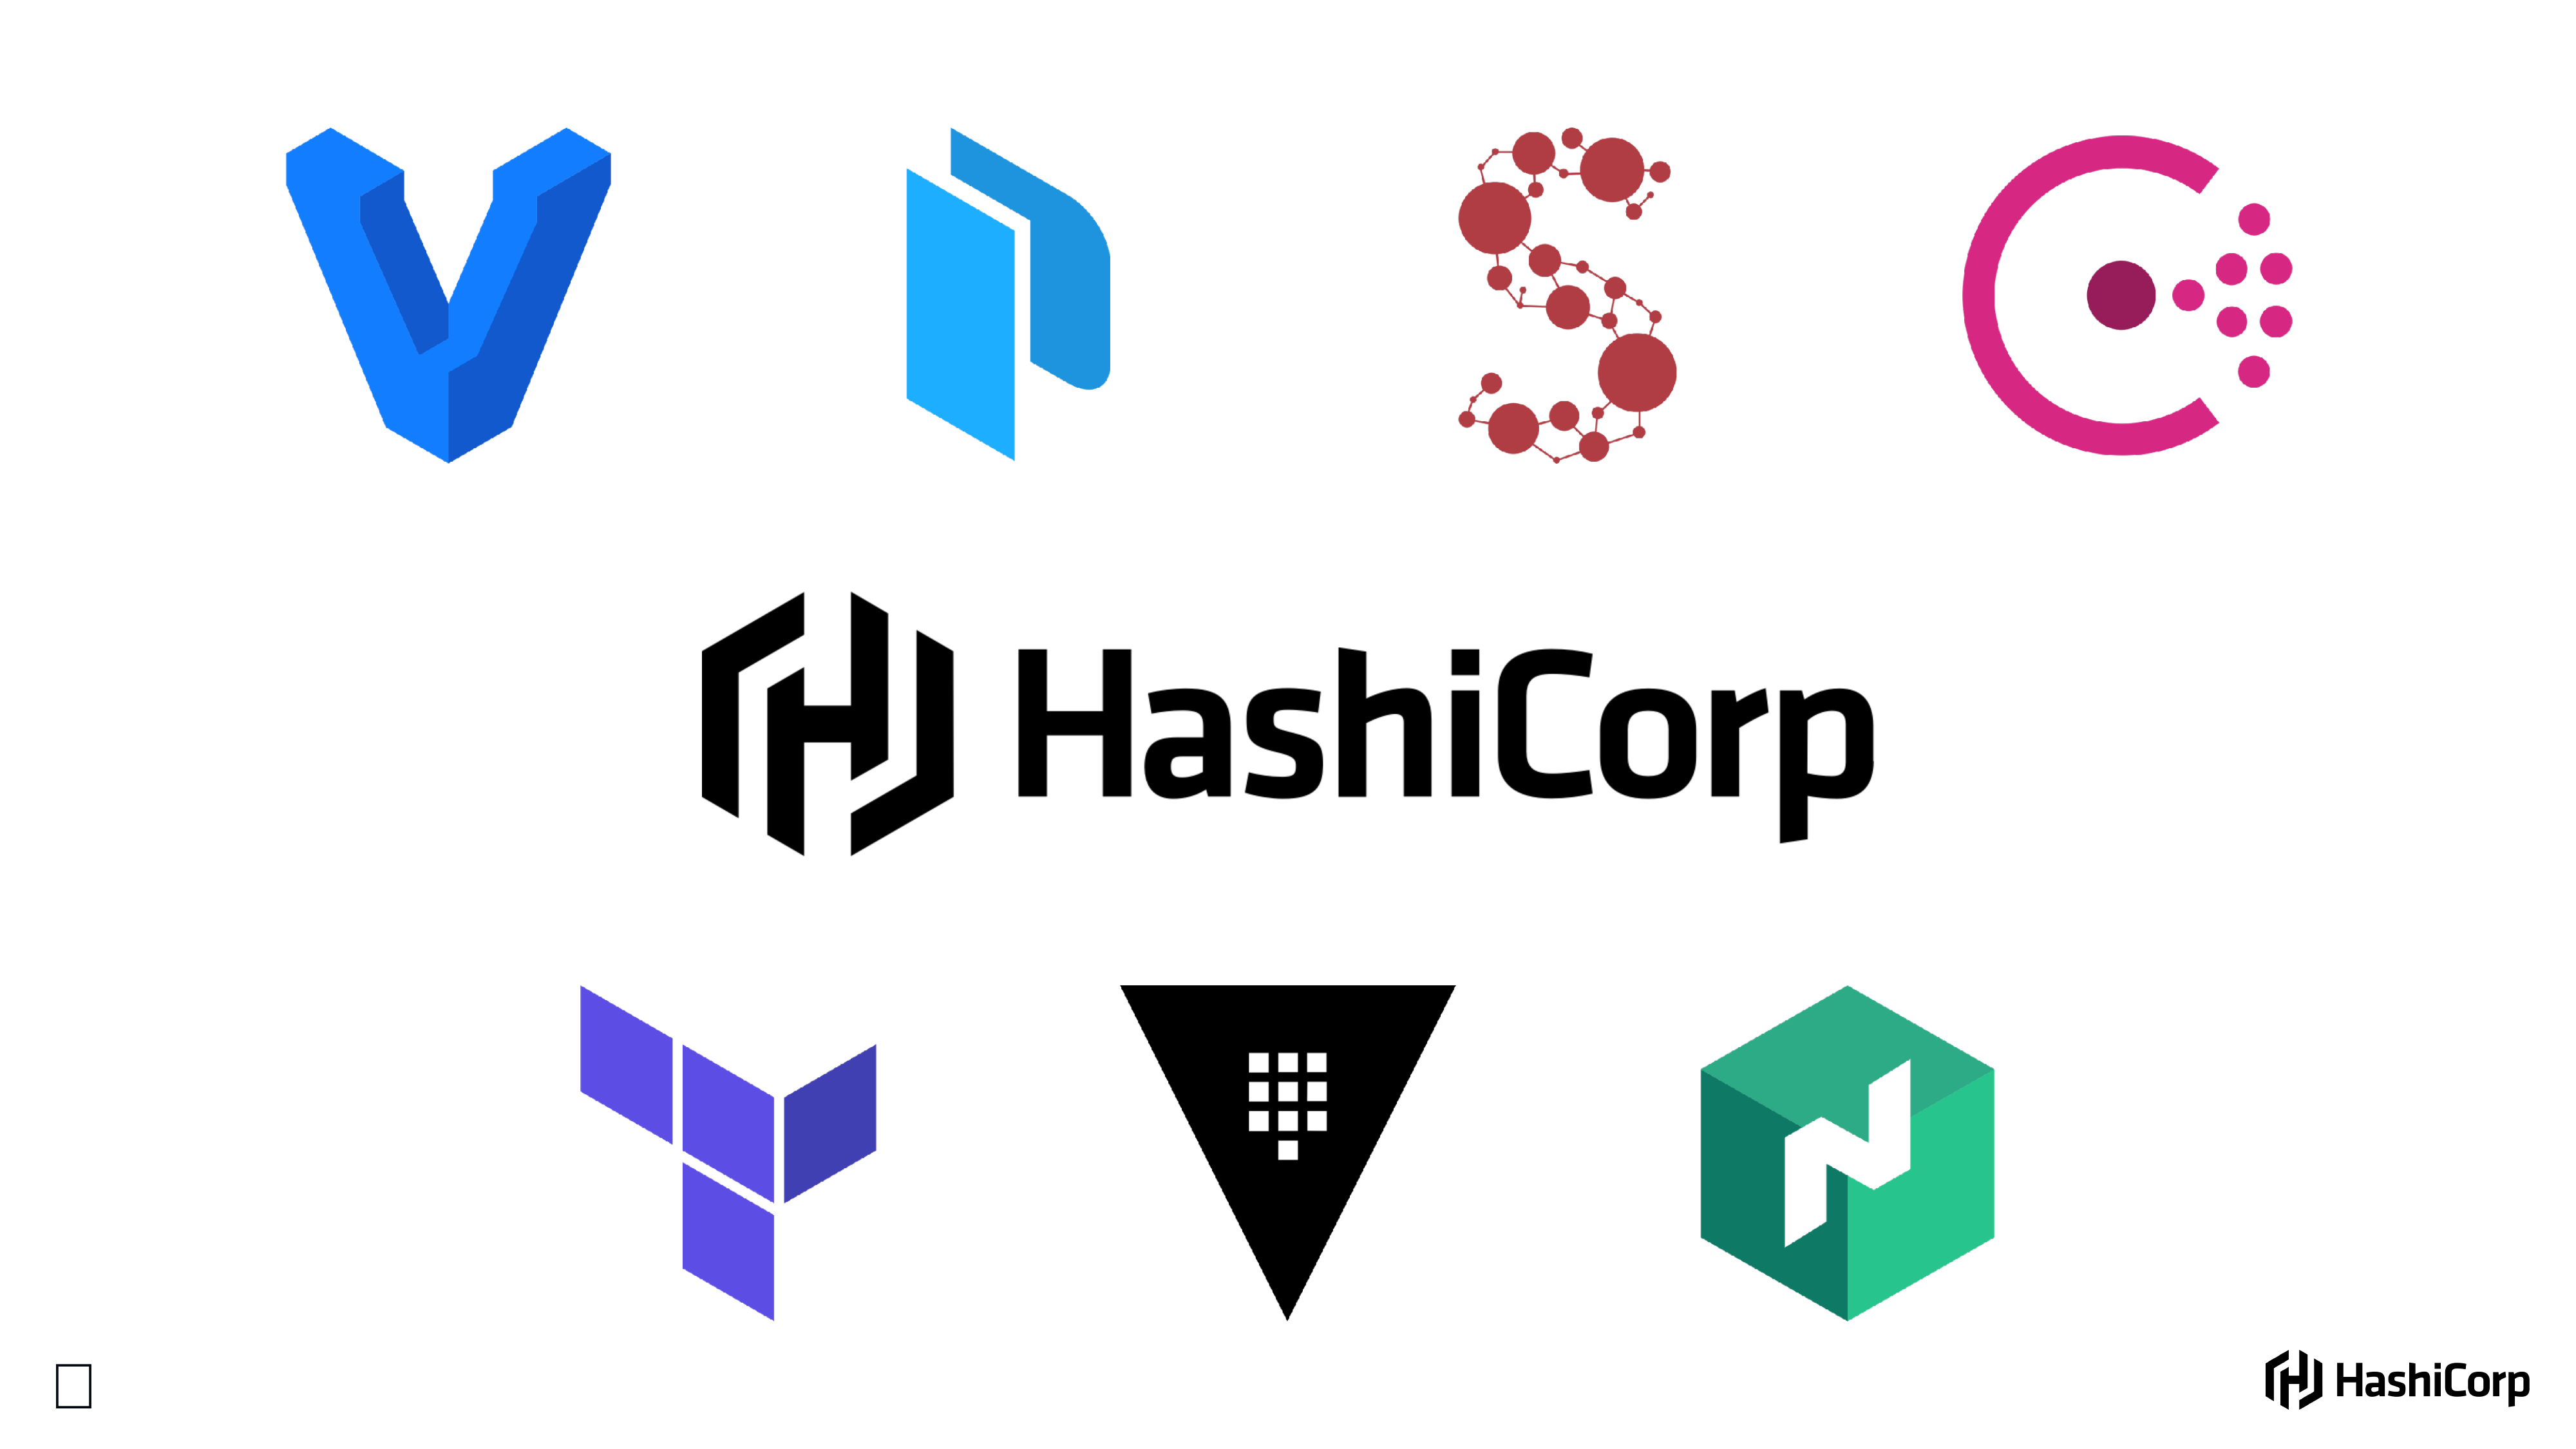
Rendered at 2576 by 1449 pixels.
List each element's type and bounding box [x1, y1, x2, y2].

picture [840, 128, 1176, 464]
picture [1400, 128, 1736, 464]
picture [1960, 128, 2295, 464]
picture [1680, 985, 2016, 1321]
picture [560, 985, 896, 1321]
picture [281, 128, 616, 464]
picture [702, 590, 1874, 859]
picture [2266, 1349, 2530, 1410]
picture [1120, 985, 1456, 1321]
